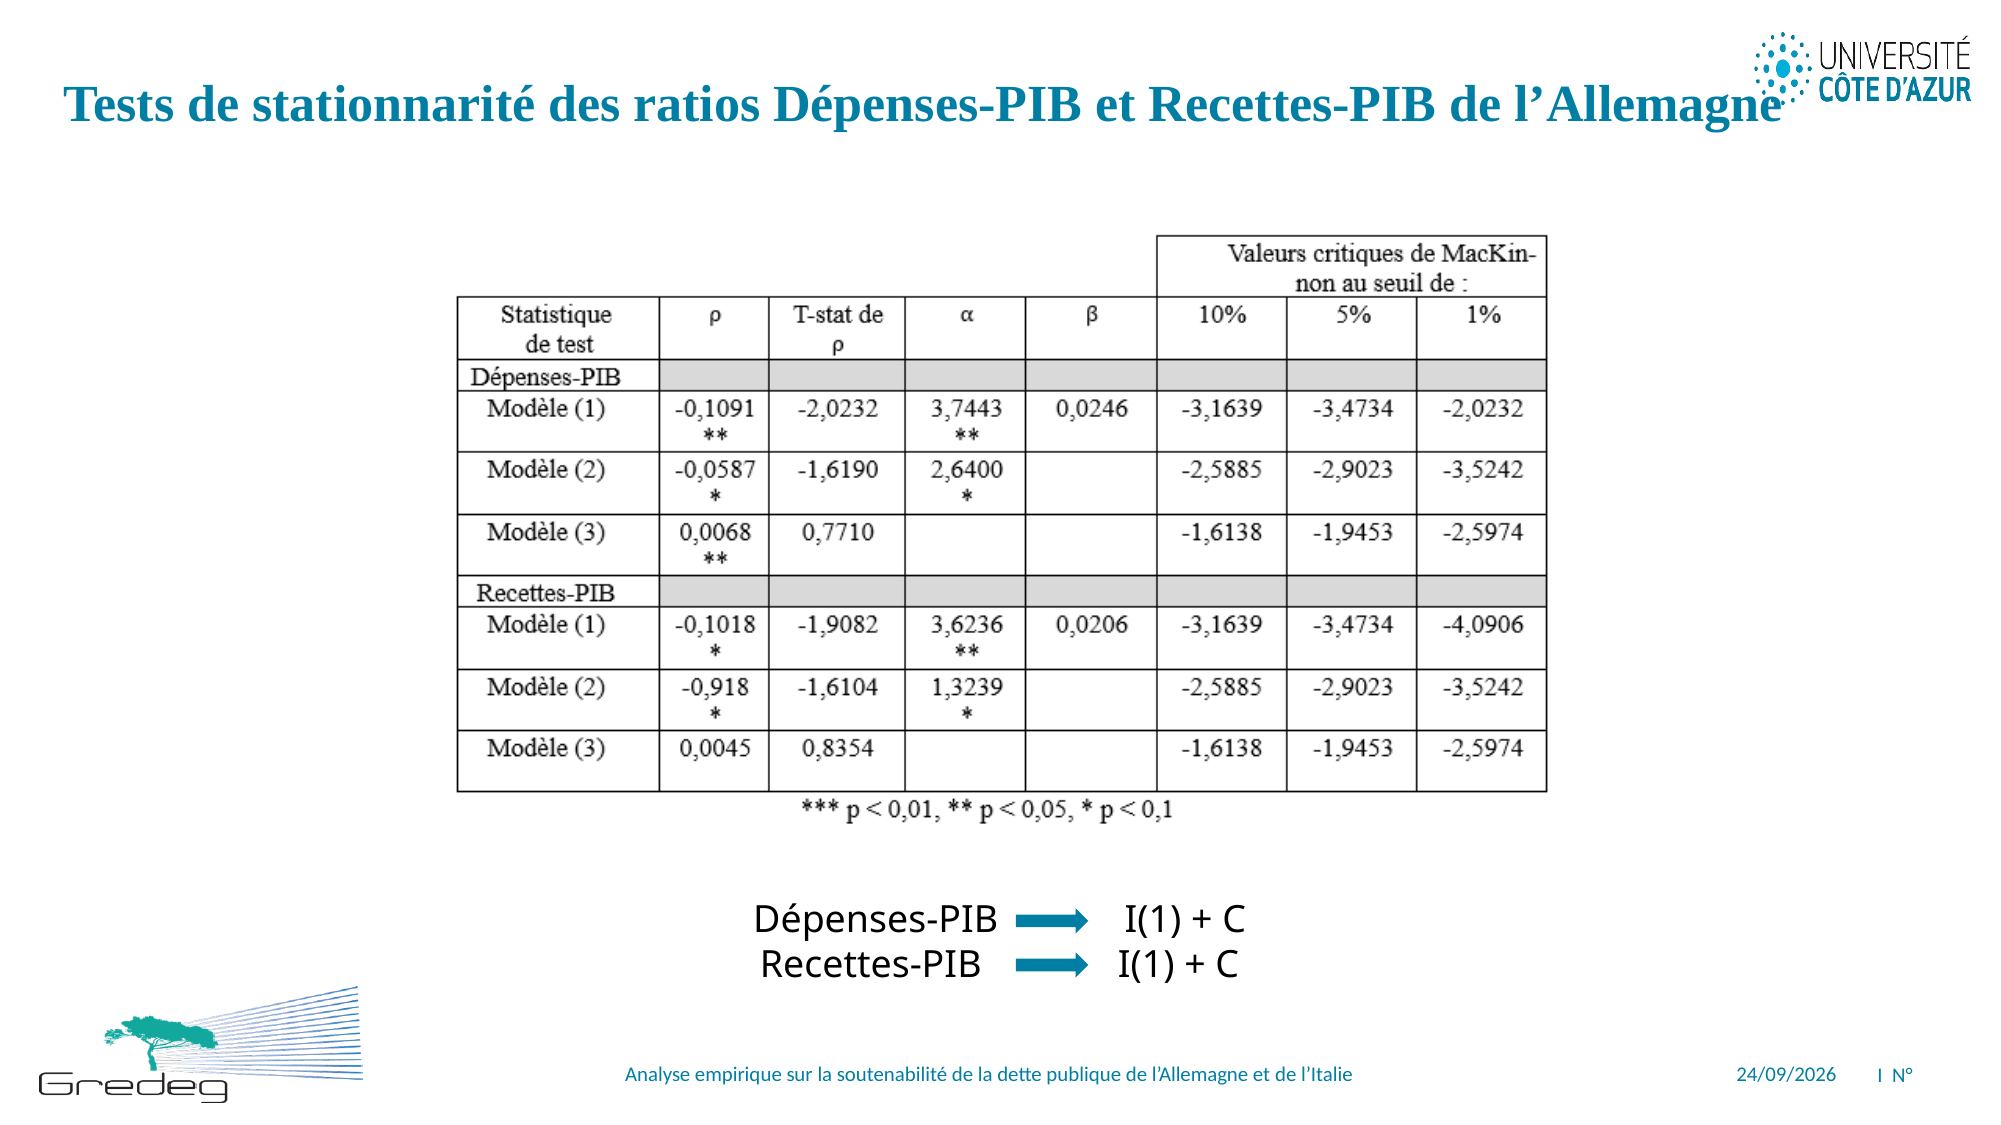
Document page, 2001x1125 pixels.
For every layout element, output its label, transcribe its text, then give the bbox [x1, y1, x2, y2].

text_box Dépenses-PIB I(1) + C Recettes-PIB I(1) + C [657, 887, 1343, 994]
text_box [1015, 952, 1089, 978]
title Tests de stationnarité des ratios Dépenses-PIB et Recettes-PIB de l’Allemagne [48, 25, 1886, 184]
text_box [1015, 908, 1089, 934]
picture [432, 226, 1568, 838]
text_box 14/02/2025 [1721, 1042, 1876, 1103]
text_box Analyse empirique sur la soutenabilité de la dette publique de l’Allemagne et de l’Italie [477, 1042, 1502, 1103]
